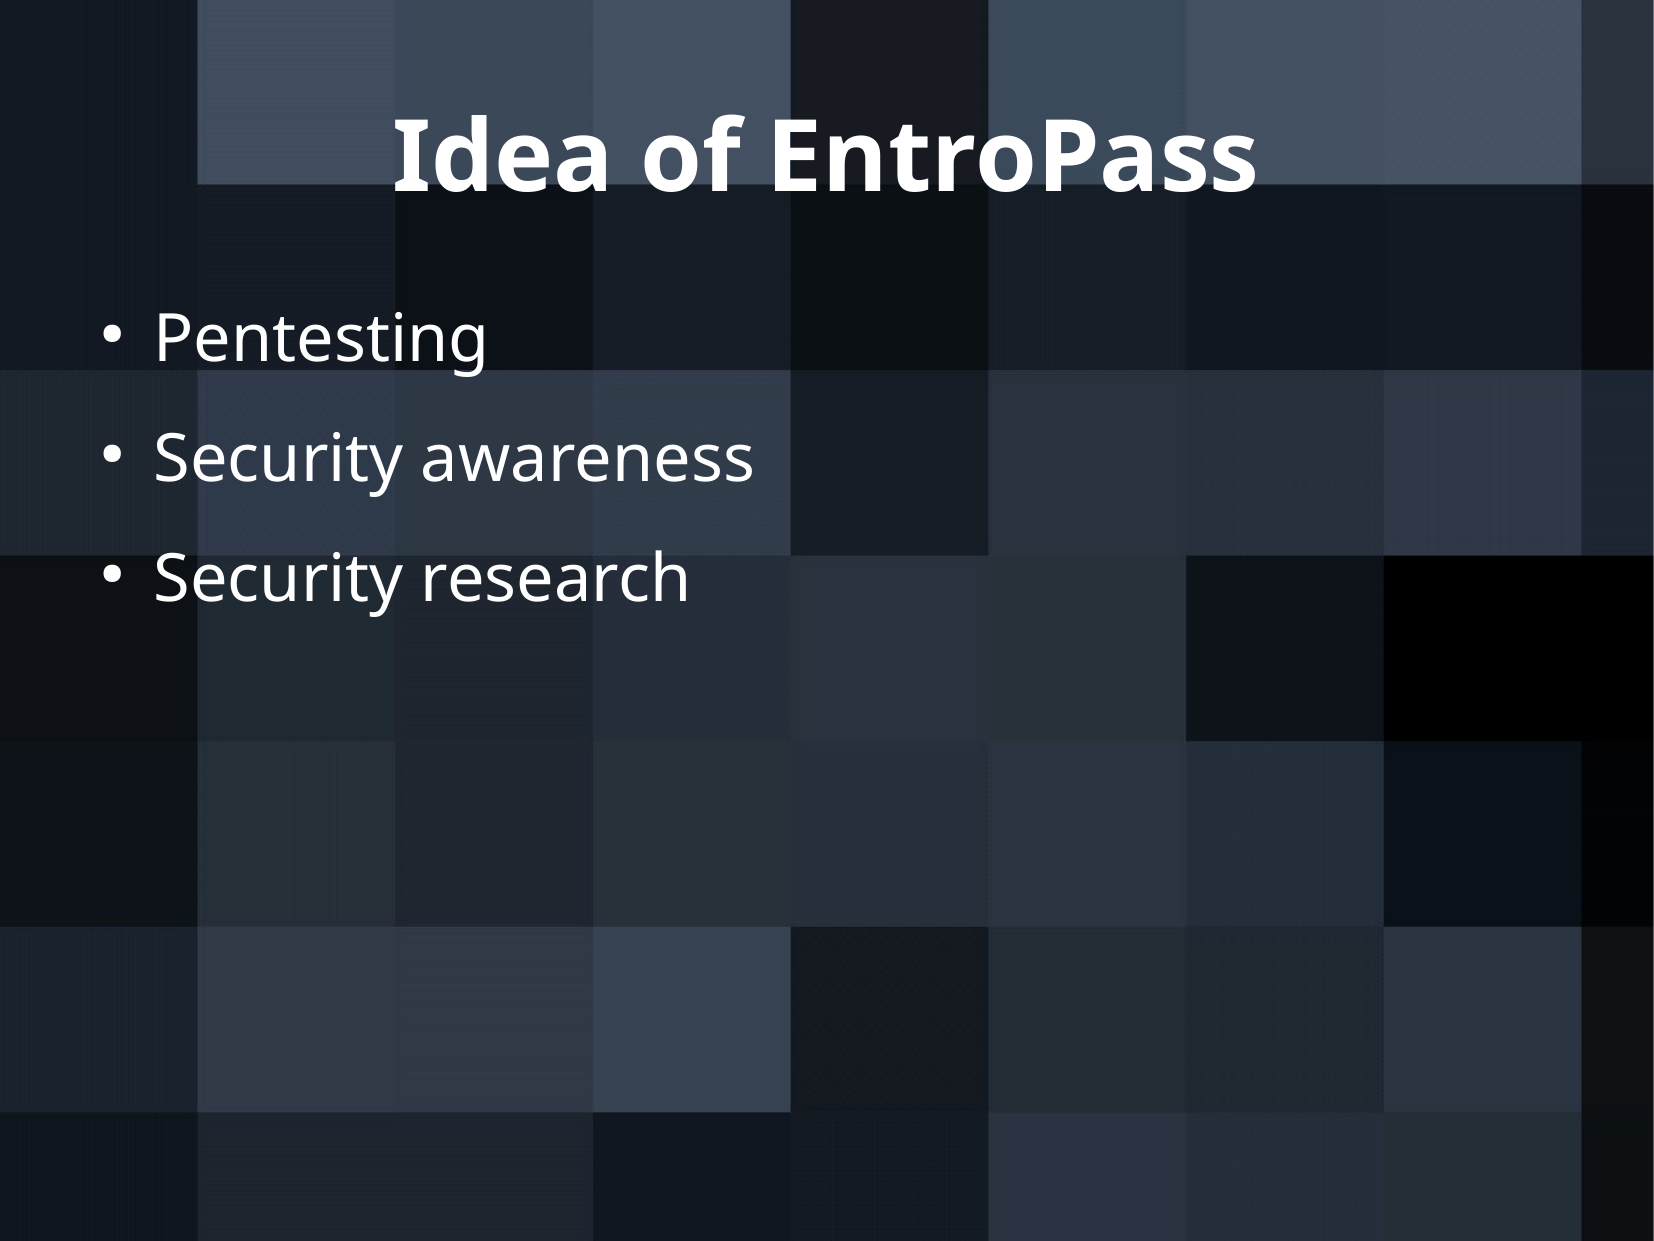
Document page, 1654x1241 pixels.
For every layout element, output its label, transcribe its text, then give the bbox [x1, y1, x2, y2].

picture [0, 0, 1654, 1241]
list Pentesting Security awareness Security research [82, 290, 1571, 1010]
title Idea of EntroPass [82, 49, 1571, 257]
